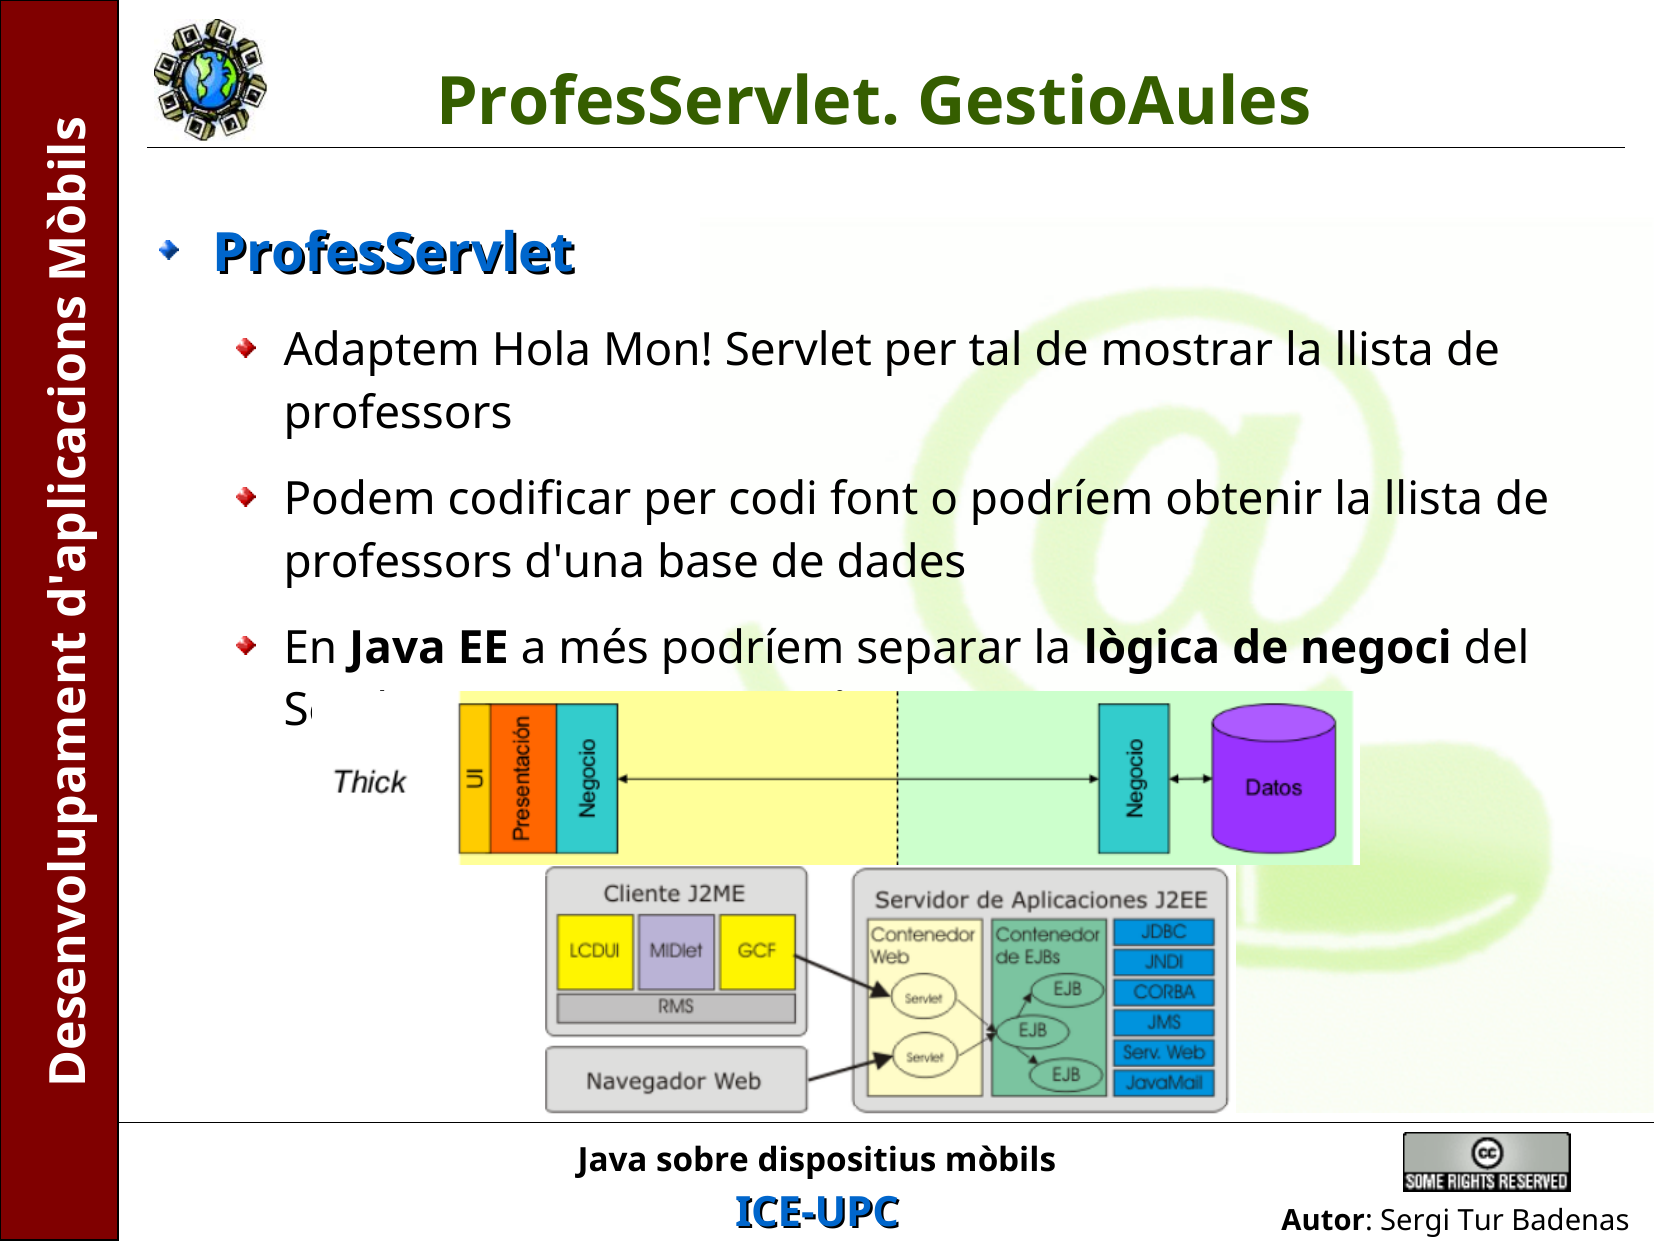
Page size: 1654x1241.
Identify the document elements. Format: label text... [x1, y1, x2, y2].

list ProfesServlet Adaptem Hola Mon! Servlet per tal de mostrar la llista de professors Podem codificar per codi font o podríem obtenir la llista de professors d'una base de dades En Java EE a més podríem separar la lògica de negoci del Servlet creant un Enterprise Java Bean (EJB) [141, 213, 1630, 1049]
picture [1403, 1132, 1571, 1192]
title ProfesServlet. GestioAules [129, 56, 1619, 141]
picture [154, 19, 268, 56]
picture [312, 217, 1654, 1119]
